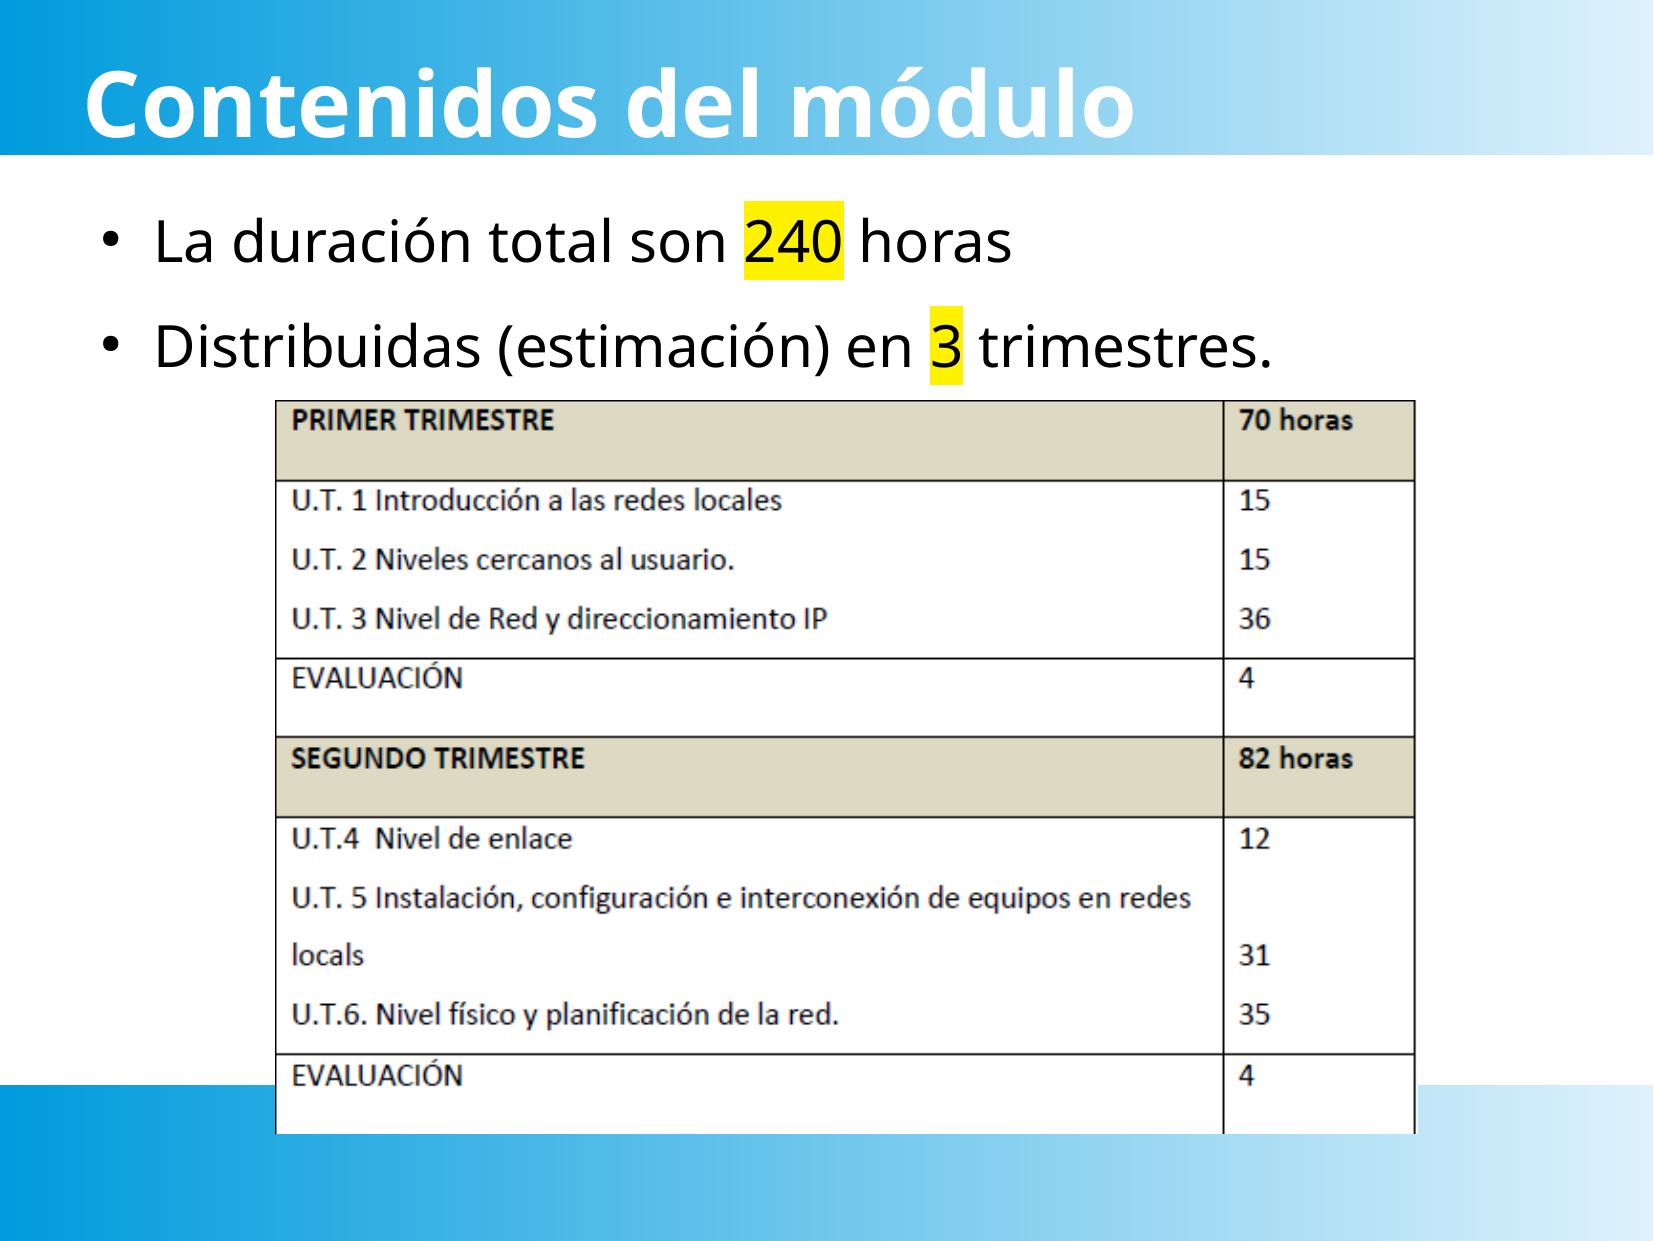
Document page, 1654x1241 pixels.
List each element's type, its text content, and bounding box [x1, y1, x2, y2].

title Contenidos del módulo [82, 9, 1571, 194]
list La duración total son 240 horas Distribuidas (estimación) en 3 trimestres. [82, 200, 1571, 920]
picture [275, 400, 1418, 1134]
